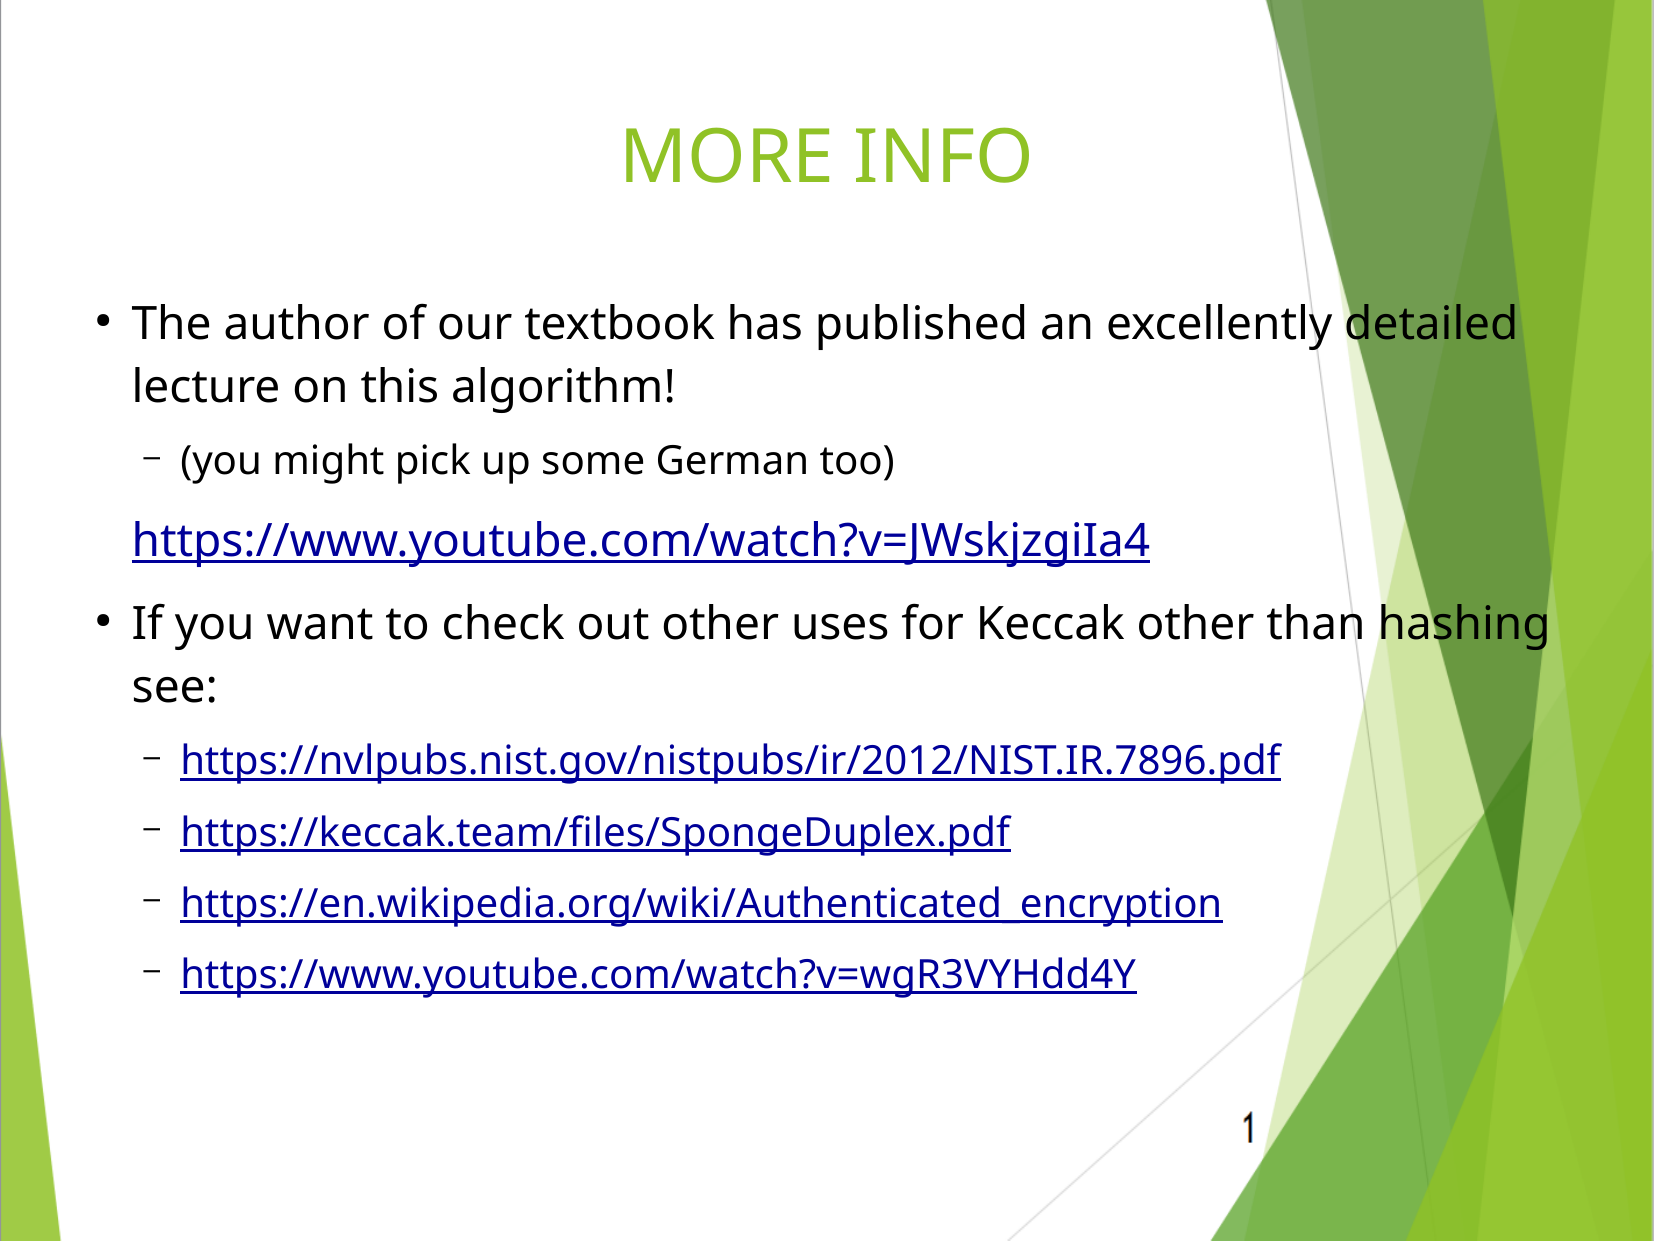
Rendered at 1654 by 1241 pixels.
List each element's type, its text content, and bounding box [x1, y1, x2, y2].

list The author of our textbook has published an excellently detailed lecture on this algorithm! (you might pick up some German too) https://www.youtube.com/watch?v=JWskjzgiIa4 If you want to check out other uses for Keccak other than hashing see: https://nvlpubs.nist.gov/nistpubs/ir/2012/NIST.IR.7896.pdf https://keccak.team/files/SpongeDuplex.pdf https://en.wikipedia.org/wiki/Authenticated_encryption https://www.youtube.com/watch?v=wgR3VYHdd4Y [82, 290, 1571, 1010]
title MORE INFO [82, 49, 1571, 257]
picture [0, 0, 1654, 1241]
